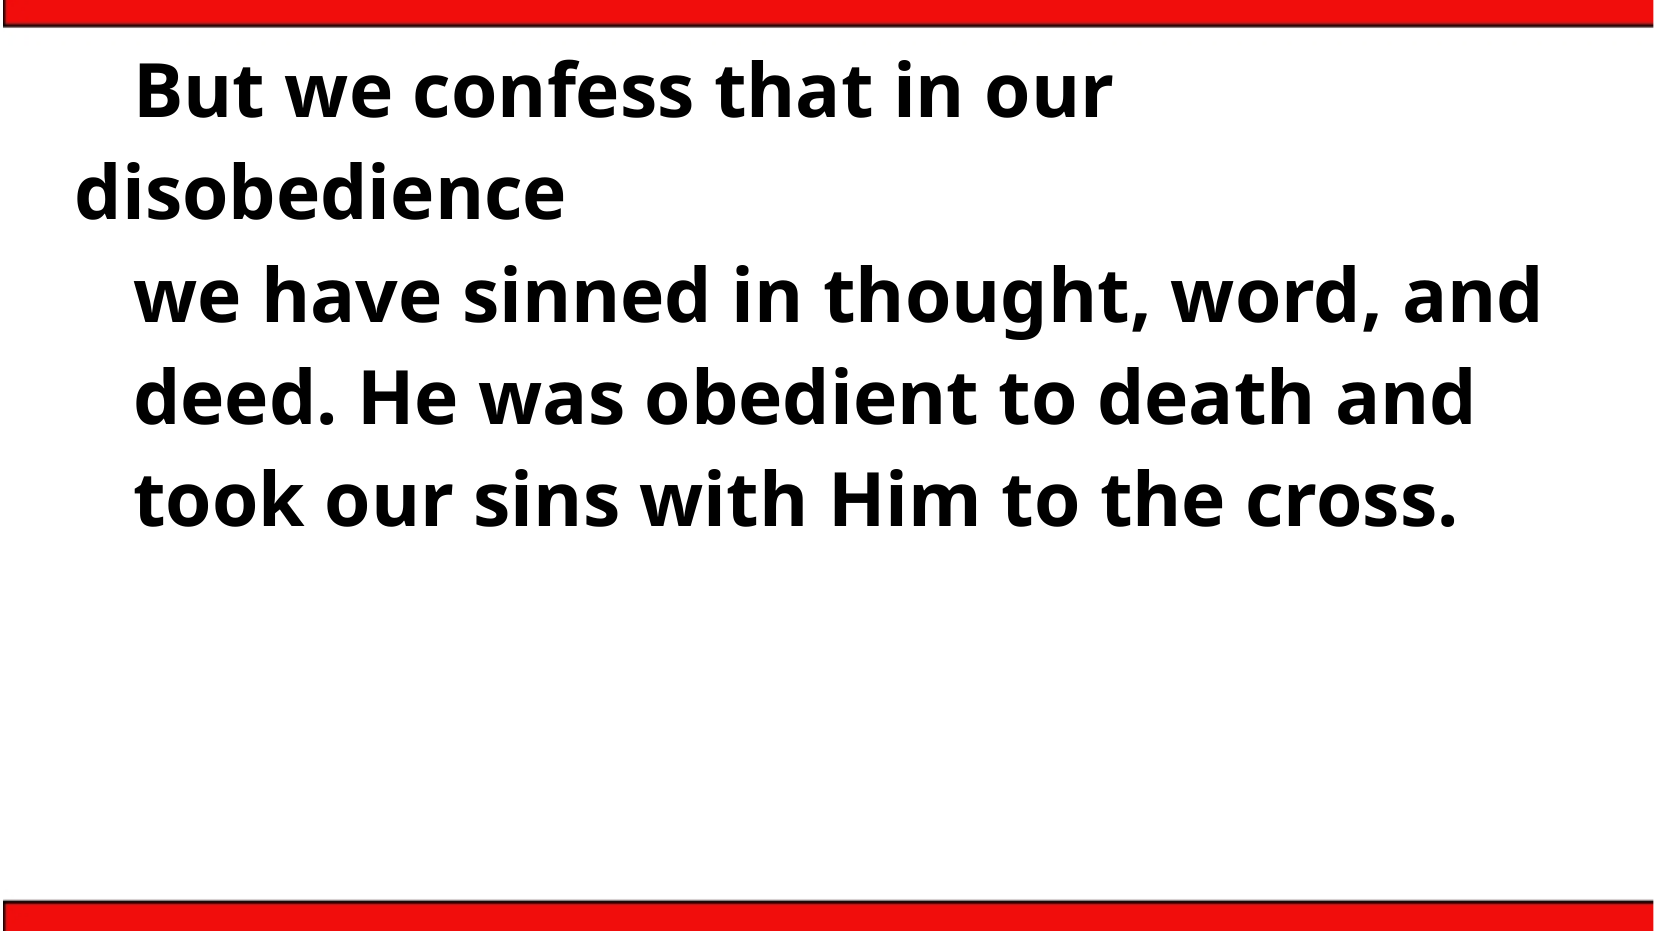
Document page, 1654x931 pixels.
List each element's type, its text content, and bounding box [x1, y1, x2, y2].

text_box But we confess that in our disobedience we have sinned in thought, word, and deed. He was obedient to death and took our sins with Him to the cross. [60, 30, 1591, 451]
picture [3, 0, 1654, 931]
